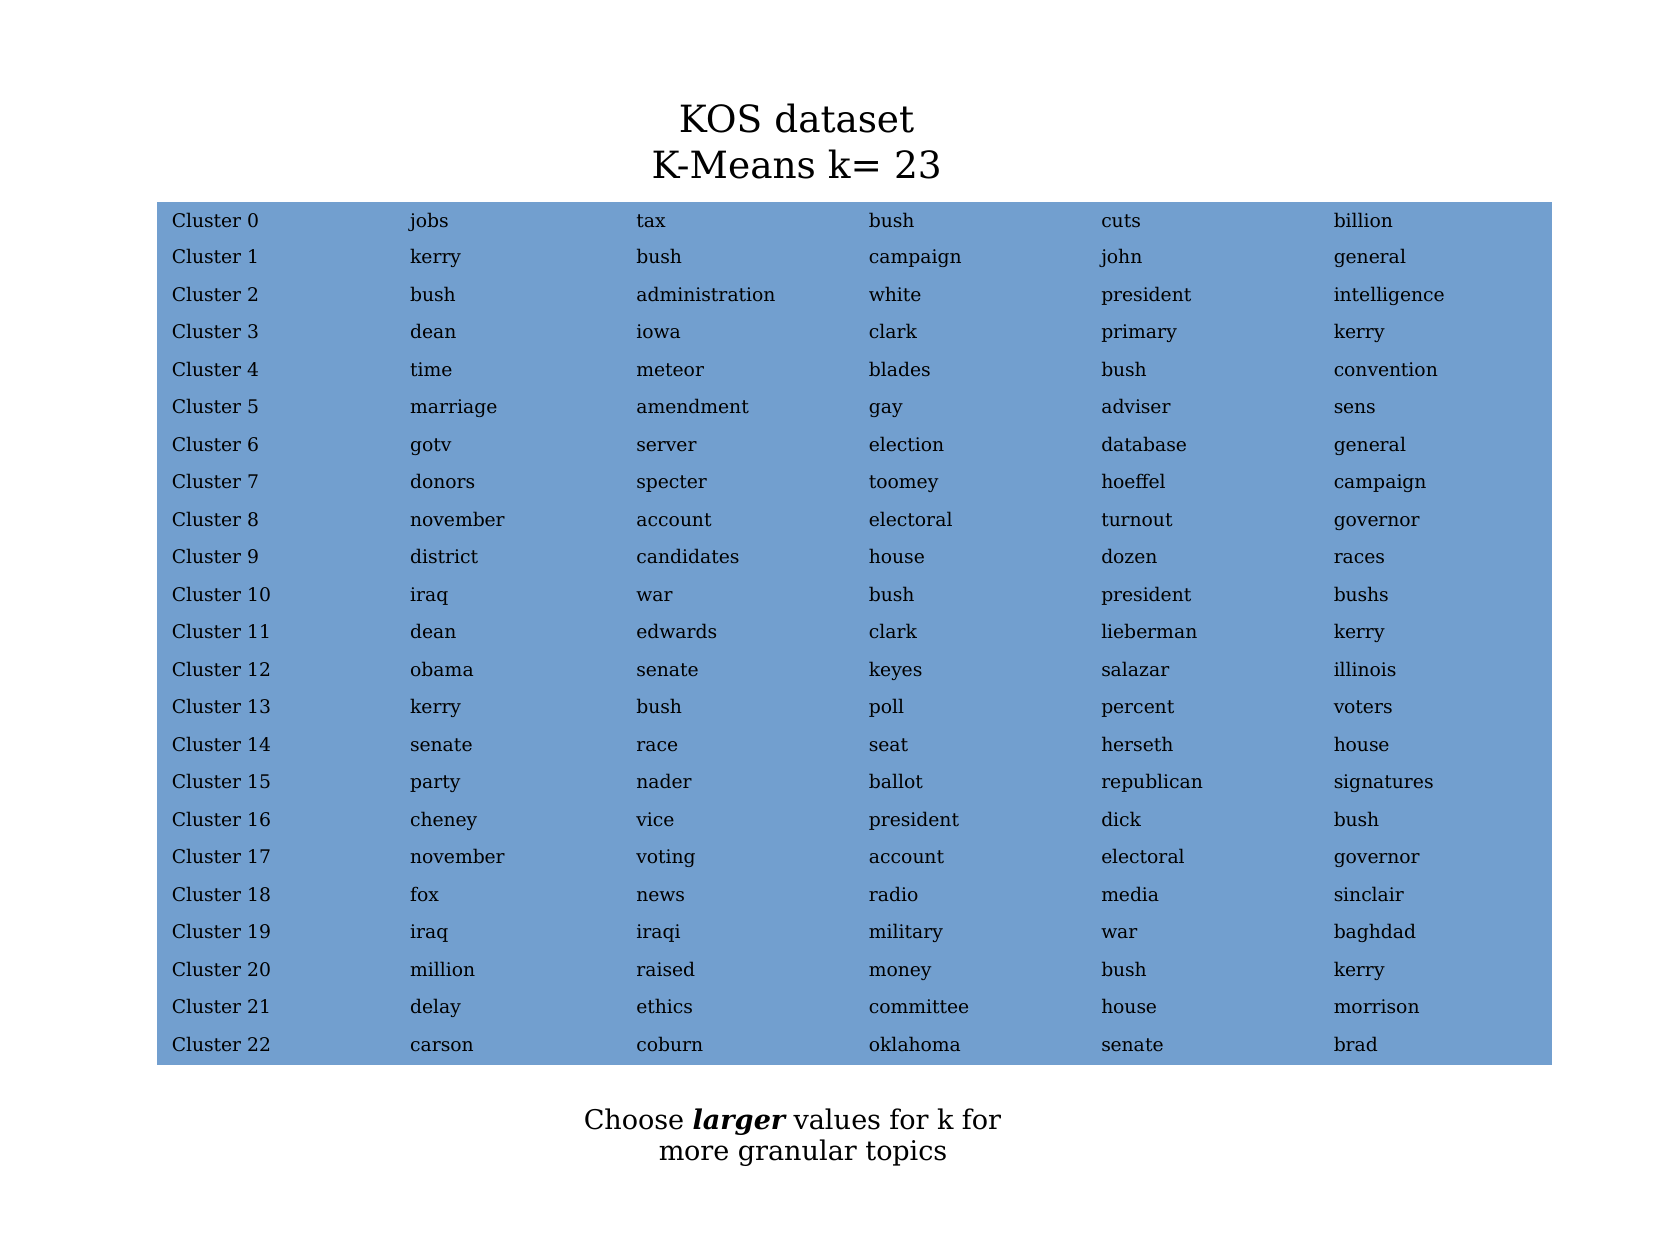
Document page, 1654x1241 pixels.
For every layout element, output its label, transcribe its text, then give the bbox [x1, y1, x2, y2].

table_cell kerry [389, 689, 622, 727]
table_cell bush [622, 239, 854, 277]
table_cell bushs [1319, 577, 1552, 614]
table_cell obama [389, 652, 622, 689]
table_cell amendment [622, 389, 854, 427]
table_cell district [389, 539, 622, 577]
table_cell seat [854, 727, 1087, 764]
table_cell adviser [1087, 389, 1319, 427]
table_cell governor [1319, 839, 1552, 877]
table_cell illinois [1319, 652, 1552, 689]
table_cell bush [1087, 952, 1319, 989]
table_cell electoral [1087, 839, 1319, 877]
table_cell house [854, 539, 1087, 577]
table_cell nader [622, 764, 854, 802]
table_cell lieberman [1087, 614, 1319, 652]
table_cell news [622, 877, 854, 914]
table_cell dean [389, 614, 622, 652]
table_header Cluster 0 [157, 202, 389, 239]
table_cell Cluster 1 [157, 239, 389, 277]
table_header bush [854, 202, 1087, 239]
table_cell server [622, 427, 854, 464]
table_cell general [1319, 239, 1552, 277]
table_cell white [854, 277, 1087, 314]
table_cell Cluster 17 [157, 839, 389, 877]
table_cell raised [622, 952, 854, 989]
table_cell vice [622, 802, 854, 839]
table_cell election [854, 427, 1087, 464]
table_cell gotv [389, 427, 622, 464]
table_cell kerry [1319, 314, 1552, 352]
table_cell november [389, 839, 622, 877]
table_cell Cluster 16 [157, 802, 389, 839]
table_cell delay [389, 989, 622, 1027]
table_cell bush [622, 689, 854, 727]
table_cell bush [1087, 352, 1319, 389]
table_cell Cluster 11 [157, 614, 389, 652]
table_cell Cluster 5 [157, 389, 389, 427]
table_cell committee [854, 989, 1087, 1027]
table_cell iowa [622, 314, 854, 352]
table_cell turnout [1087, 502, 1319, 539]
table_cell president [1087, 277, 1319, 314]
table_cell Cluster 2 [157, 277, 389, 314]
table_cell war [622, 577, 854, 614]
table_cell races [1319, 539, 1552, 577]
table_cell clark [854, 614, 1087, 652]
table_cell dick [1087, 802, 1319, 839]
text_box KOS dataset [664, 90, 930, 149]
table_cell campaign [1319, 464, 1552, 502]
table_cell party [389, 764, 622, 802]
table_cell primary [1087, 314, 1319, 352]
table_header jobs [389, 202, 622, 239]
table_header tax [622, 202, 854, 239]
table_cell kerry [1319, 614, 1552, 652]
table_cell clark [854, 314, 1087, 352]
table_cell electoral [854, 502, 1087, 539]
table_cell blades [854, 352, 1087, 389]
table_cell Cluster 10 [157, 577, 389, 614]
table_cell kerry [389, 239, 622, 277]
table_cell Cluster 3 [157, 314, 389, 352]
table_cell baghdad [1319, 914, 1552, 952]
table_cell radio [854, 877, 1087, 914]
table_cell account [854, 839, 1087, 877]
table_cell money [854, 952, 1087, 989]
table_cell Cluster 14 [157, 727, 389, 764]
table_cell carson [389, 1027, 622, 1065]
table_cell bush [1319, 802, 1552, 839]
table_cell Cluster 20 [157, 952, 389, 989]
table_cell administration [622, 277, 854, 314]
table_cell Cluster 21 [157, 989, 389, 1027]
table_cell john [1087, 239, 1319, 277]
table_header cuts [1087, 202, 1319, 239]
table_cell Cluster 18 [157, 877, 389, 914]
table_cell donors [389, 464, 622, 502]
table_cell edwards [622, 614, 854, 652]
table_cell Cluster 22 [157, 1027, 389, 1065]
table_cell Cluster 13 [157, 689, 389, 727]
table_cell poll [854, 689, 1087, 727]
table_cell cheney [389, 802, 622, 839]
table_cell bush [389, 277, 622, 314]
table_cell Cluster 8 [157, 502, 389, 539]
table_cell Cluster 7 [157, 464, 389, 502]
table_cell dozen [1087, 539, 1319, 577]
table_cell senate [389, 727, 622, 764]
table_cell sinclair [1319, 877, 1552, 914]
table_cell oklahoma [854, 1027, 1087, 1065]
table_cell herseth [1087, 727, 1319, 764]
table_cell signatures [1319, 764, 1552, 802]
table_cell Cluster 12 [157, 652, 389, 689]
table_cell convention [1319, 352, 1552, 389]
table_cell marriage [389, 389, 622, 427]
table_cell voters [1319, 689, 1552, 727]
table_cell Cluster 4 [157, 352, 389, 389]
text_box Choose larger values for k for more granular topics [568, 1096, 1025, 1175]
table_cell Cluster 15 [157, 764, 389, 802]
table_cell voting [622, 839, 854, 877]
table_cell house [1087, 989, 1319, 1027]
table_cell hoeffel [1087, 464, 1319, 502]
table_cell senate [622, 652, 854, 689]
table_cell Cluster 19 [157, 914, 389, 952]
table_cell race [622, 727, 854, 764]
table_header billion [1319, 202, 1552, 239]
text_box K-Means k= 23 [636, 136, 957, 196]
table_cell Cluster 9 [157, 539, 389, 577]
table_cell meteor [622, 352, 854, 389]
table_cell ethics [622, 989, 854, 1027]
table_cell iraq [389, 577, 622, 614]
table_cell general [1319, 427, 1552, 464]
table_cell military [854, 914, 1087, 952]
table_cell war [1087, 914, 1319, 952]
table_cell ballot [854, 764, 1087, 802]
table_cell coburn [622, 1027, 854, 1065]
table_cell iraq [389, 914, 622, 952]
table_cell kerry [1319, 952, 1552, 989]
table_cell percent [1087, 689, 1319, 727]
table_cell dean [389, 314, 622, 352]
table_cell specter [622, 464, 854, 502]
table_cell campaign [854, 239, 1087, 277]
table_cell republican [1087, 764, 1319, 802]
table_cell iraqi [622, 914, 854, 952]
table_cell senate [1087, 1027, 1319, 1065]
table_cell fox [389, 877, 622, 914]
table_cell house [1319, 727, 1552, 764]
table_cell president [854, 802, 1087, 839]
table_cell toomey [854, 464, 1087, 502]
table_cell Cluster 6 [157, 427, 389, 464]
table_cell account [622, 502, 854, 539]
table_cell database [1087, 427, 1319, 464]
table_cell governor [1319, 502, 1552, 539]
table_cell candidates [622, 539, 854, 577]
table_cell intelligence [1319, 277, 1552, 314]
table_cell keyes [854, 652, 1087, 689]
table_cell time [389, 352, 622, 389]
table_cell morrison [1319, 989, 1552, 1027]
table_cell media [1087, 877, 1319, 914]
table_cell million [389, 952, 622, 989]
table_cell gay [854, 389, 1087, 427]
table_cell salazar [1087, 652, 1319, 689]
table_cell sens [1319, 389, 1552, 427]
table_cell november [389, 502, 622, 539]
table_cell bush [854, 577, 1087, 614]
table_cell brad [1319, 1027, 1552, 1065]
table_cell president [1087, 577, 1319, 614]
